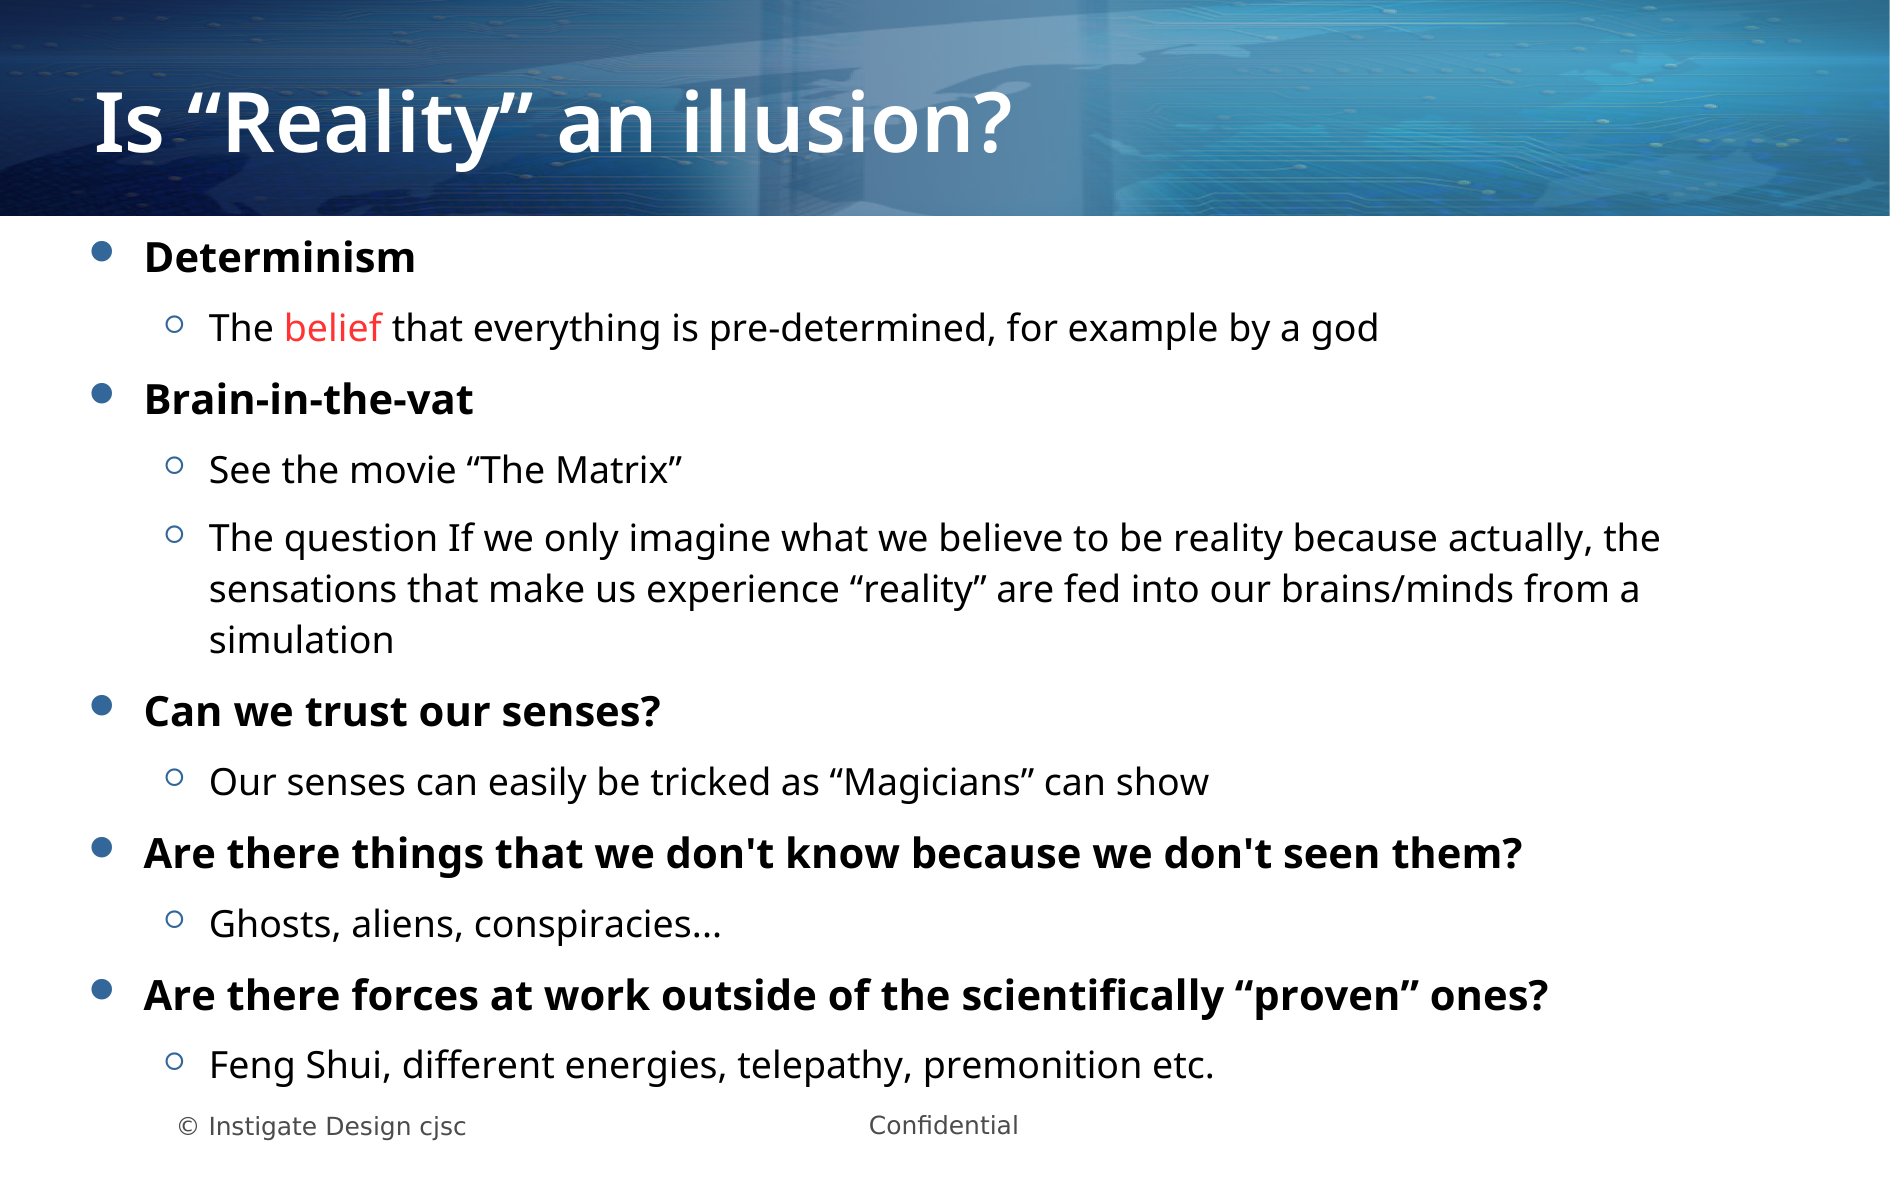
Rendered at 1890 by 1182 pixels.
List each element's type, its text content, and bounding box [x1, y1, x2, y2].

title Is “Reality” an illusion? [94, 35, 1793, 205]
picture [0, 0, 1890, 216]
list Determinism The belief that everything is pre-determined, for example by a god Brain-in-the-vat See the movie “The Matrix” The question If we only imagine what we believe to be reality because actually, the sensations that make us experience “reality” are fed into our brains/minds from a simulation Can we trust our senses? Our senses can easily be tricked as “Magicians” can show Are there things that we don't know because we don't seen them? Ghosts, aliens, conspiracies... Are there forces at work outside of the scientifically “proven” ones? Feng Shui, different energies, telepathy, premonition etc. [88, 228, 1788, 1044]
